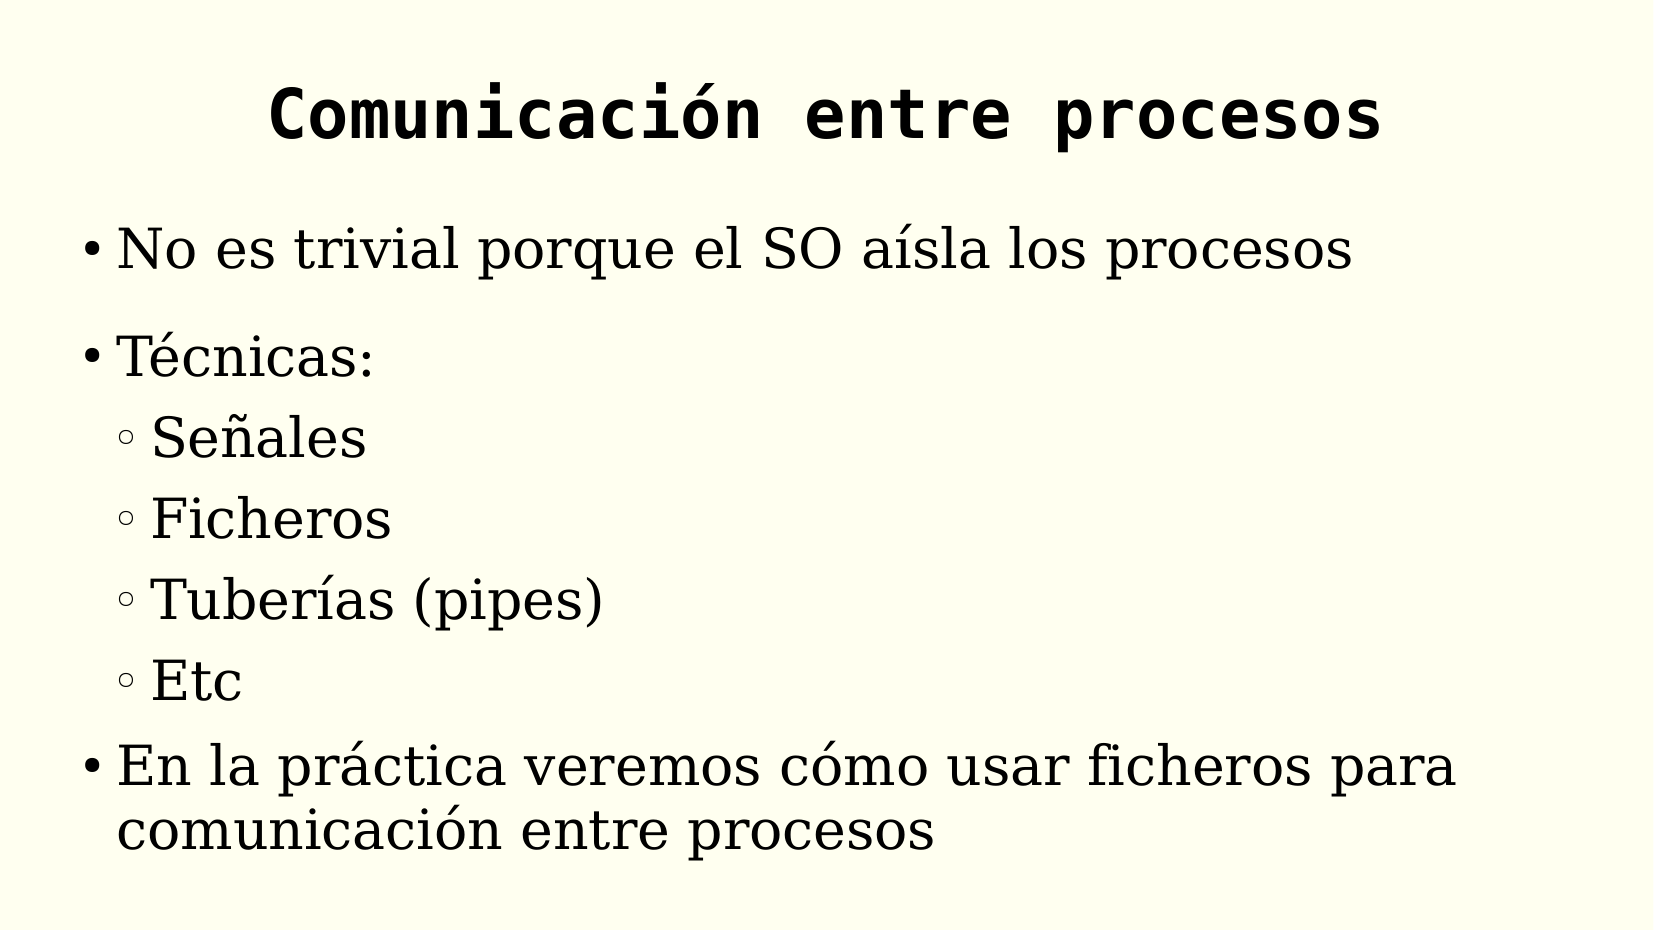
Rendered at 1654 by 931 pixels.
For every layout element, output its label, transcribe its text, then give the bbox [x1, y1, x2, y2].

title Comunicación entre procesos [82, 37, 1571, 193]
list No es trivial porque el SO aísla los procesos Técnicas: Señales Ficheros Tuberías (pipes) Etc En la práctica veremos cómo usar ficheros para comunicación entre procesos [82, 217, 1571, 864]
